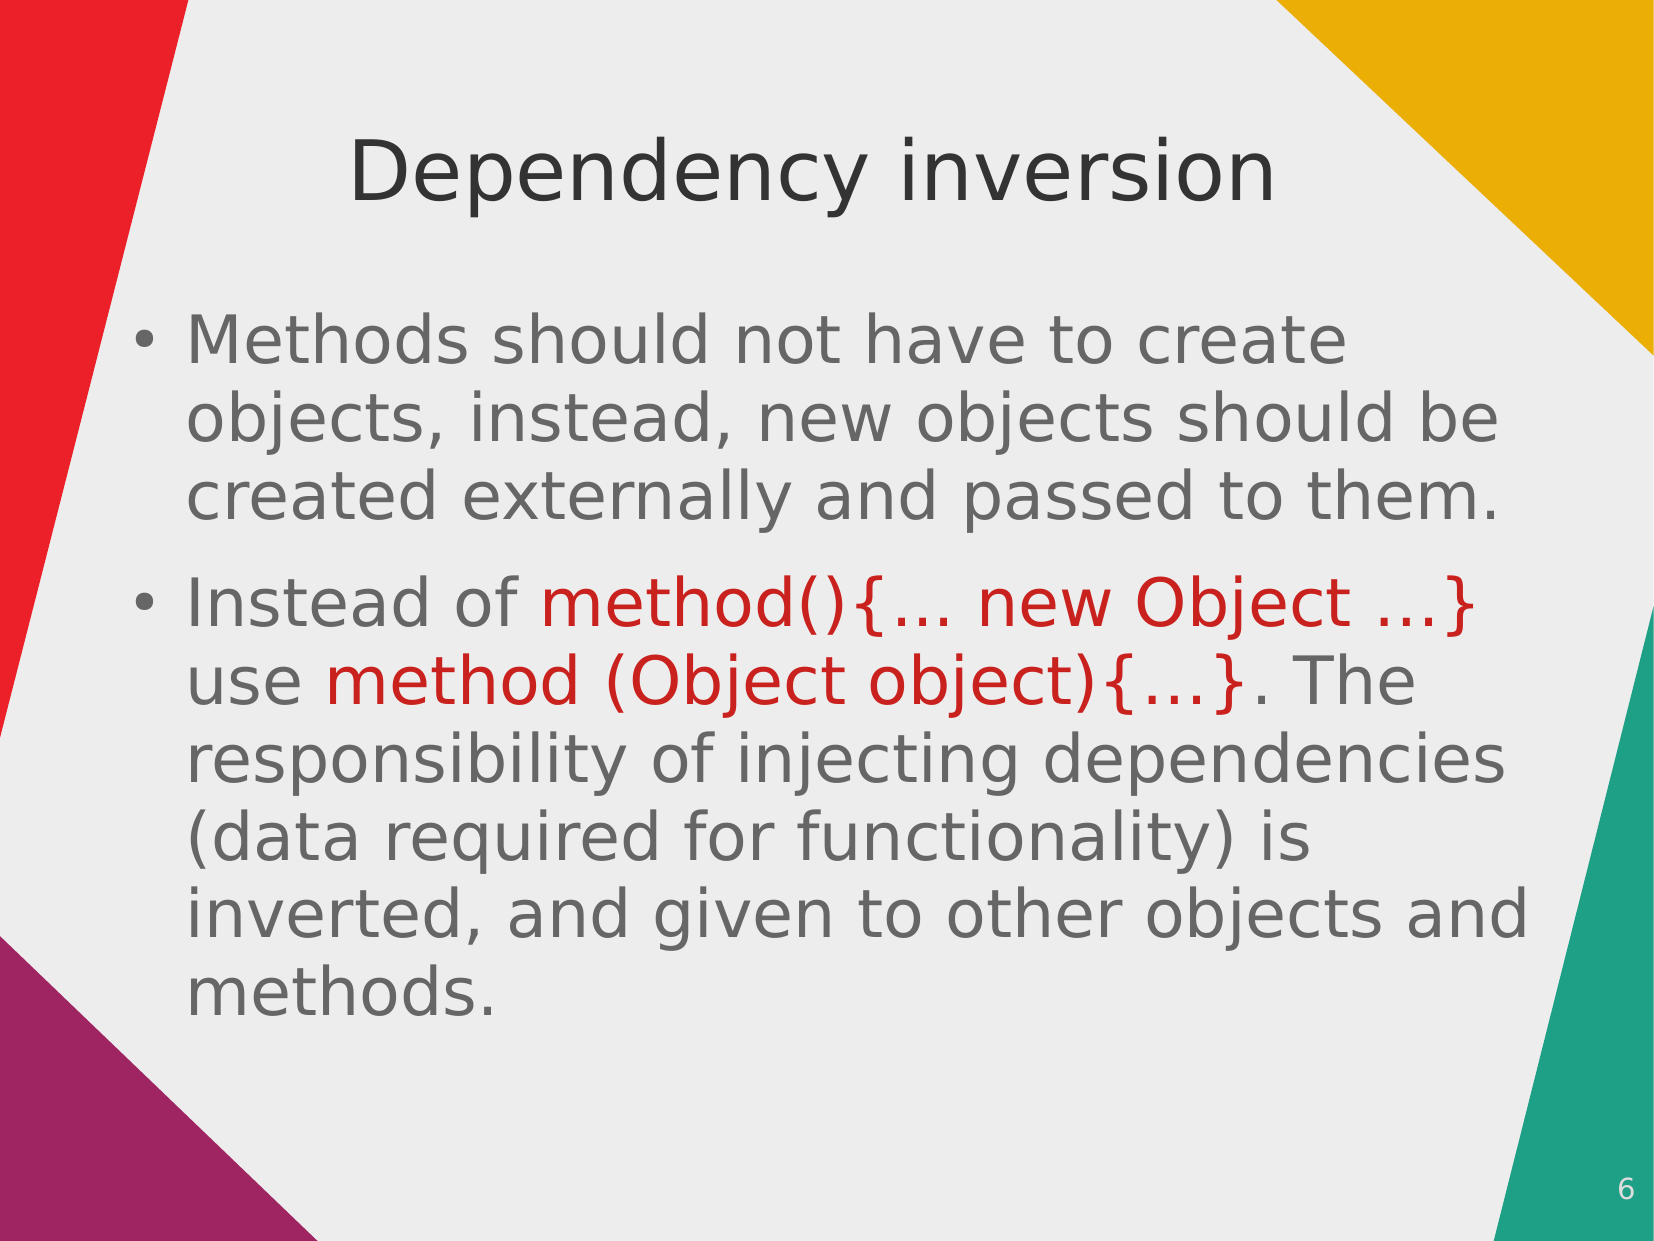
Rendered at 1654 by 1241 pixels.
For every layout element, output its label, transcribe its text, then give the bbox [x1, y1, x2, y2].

title Dependency inversion [114, 73, 1539, 271]
list Methods should not have to create objects, instead, new objects should be created externally and passed to them. Instead of method(){... new Object …} use method (Object object){…}. The responsibility of injecting dependencies (data required for functionality) is inverted, and given to other objects and methods. [114, 302, 1539, 1033]
